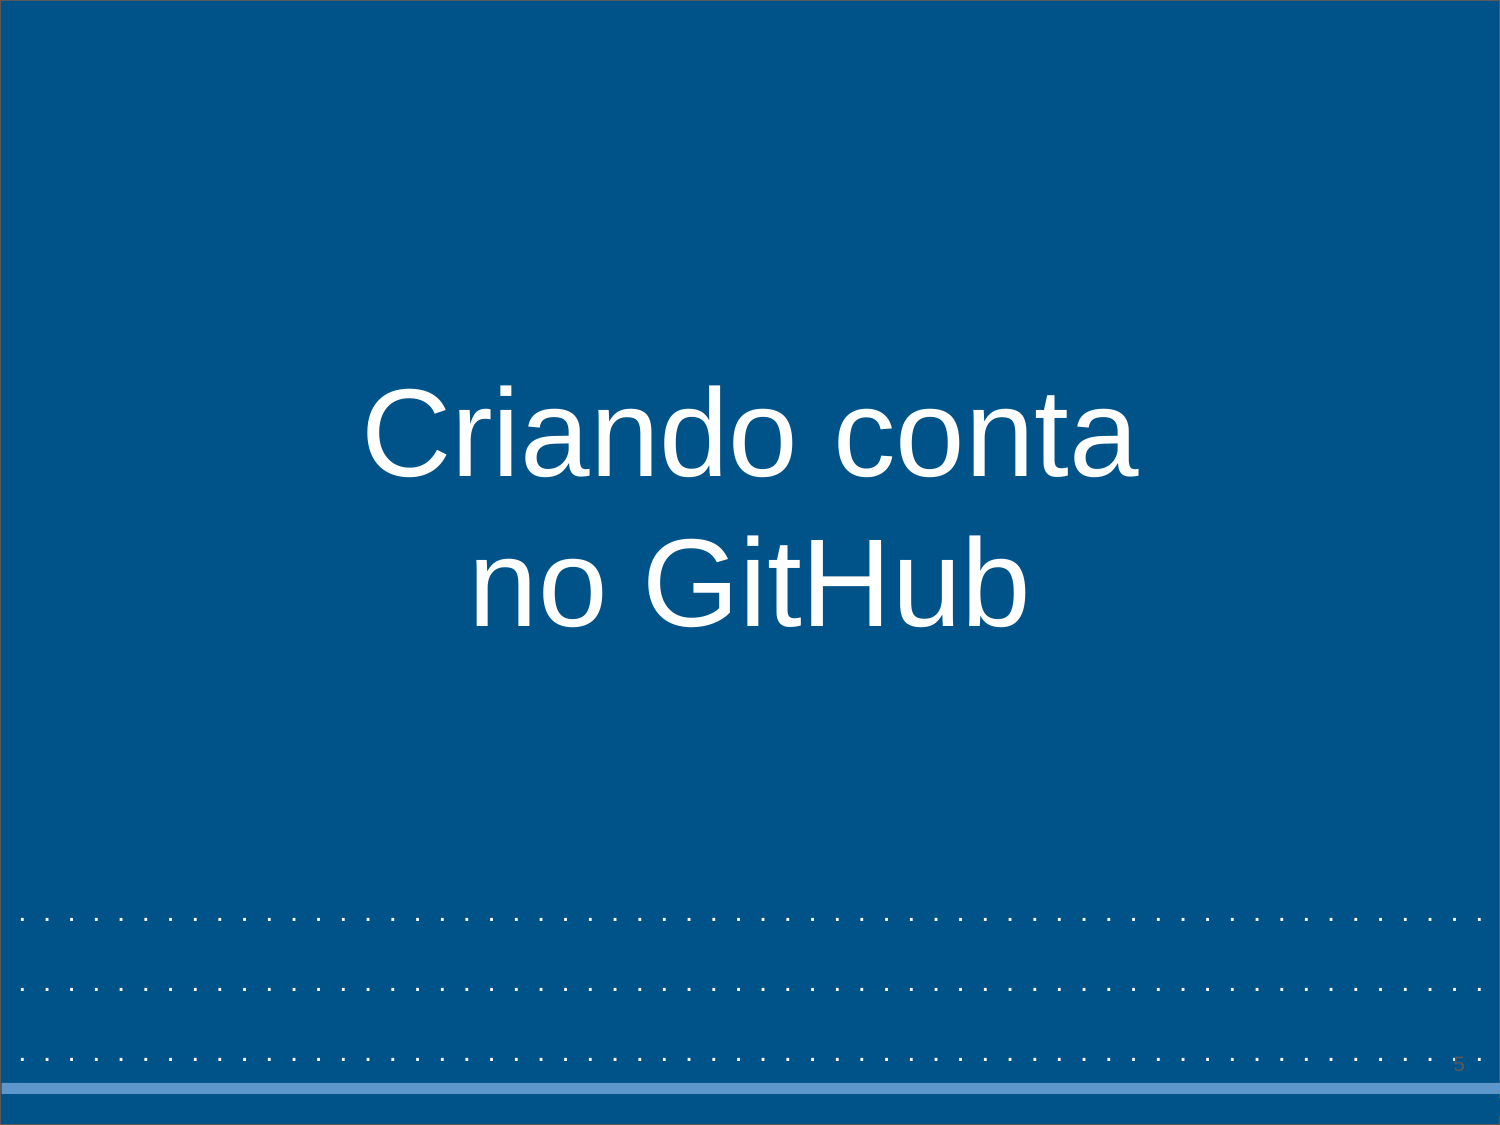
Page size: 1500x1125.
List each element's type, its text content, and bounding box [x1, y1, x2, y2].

slide_number <número> [1389, 1019, 1480, 1106]
text_box . . . . . . . . . . . . . . . . . . . . . . . . . . . . . . . . . . . . . . . . . . . . . . . . . . . . . . . . . . . . . . . . . . . . . . . . . . . . . . . . . . . . . . . . . . . . . . . . . . . . . . . . . . . . . . . . . . . . . . . . . . . . . . . . . . . . . . . . . . . . . . . . . . . . . . . . . . . . . . . . . . . . . . . . . . . . . . . . . . . . . . . . . . . . . . . . . . . . . . . . . . . . . . . . . . . . . . . . . . . . . . . . . . . . . . . . . . . . . . . . . . . . . . . . . . . . . . . . . . . . . . . . . . . . . . . . . . . . . . . . . . . . . . . . . . . . . . . . . . . . [3, 877, 1500, 1071]
text_box Criando conta no GitHub [284, 336, 1216, 488]
text_box [0, 0, 1500, 1125]
